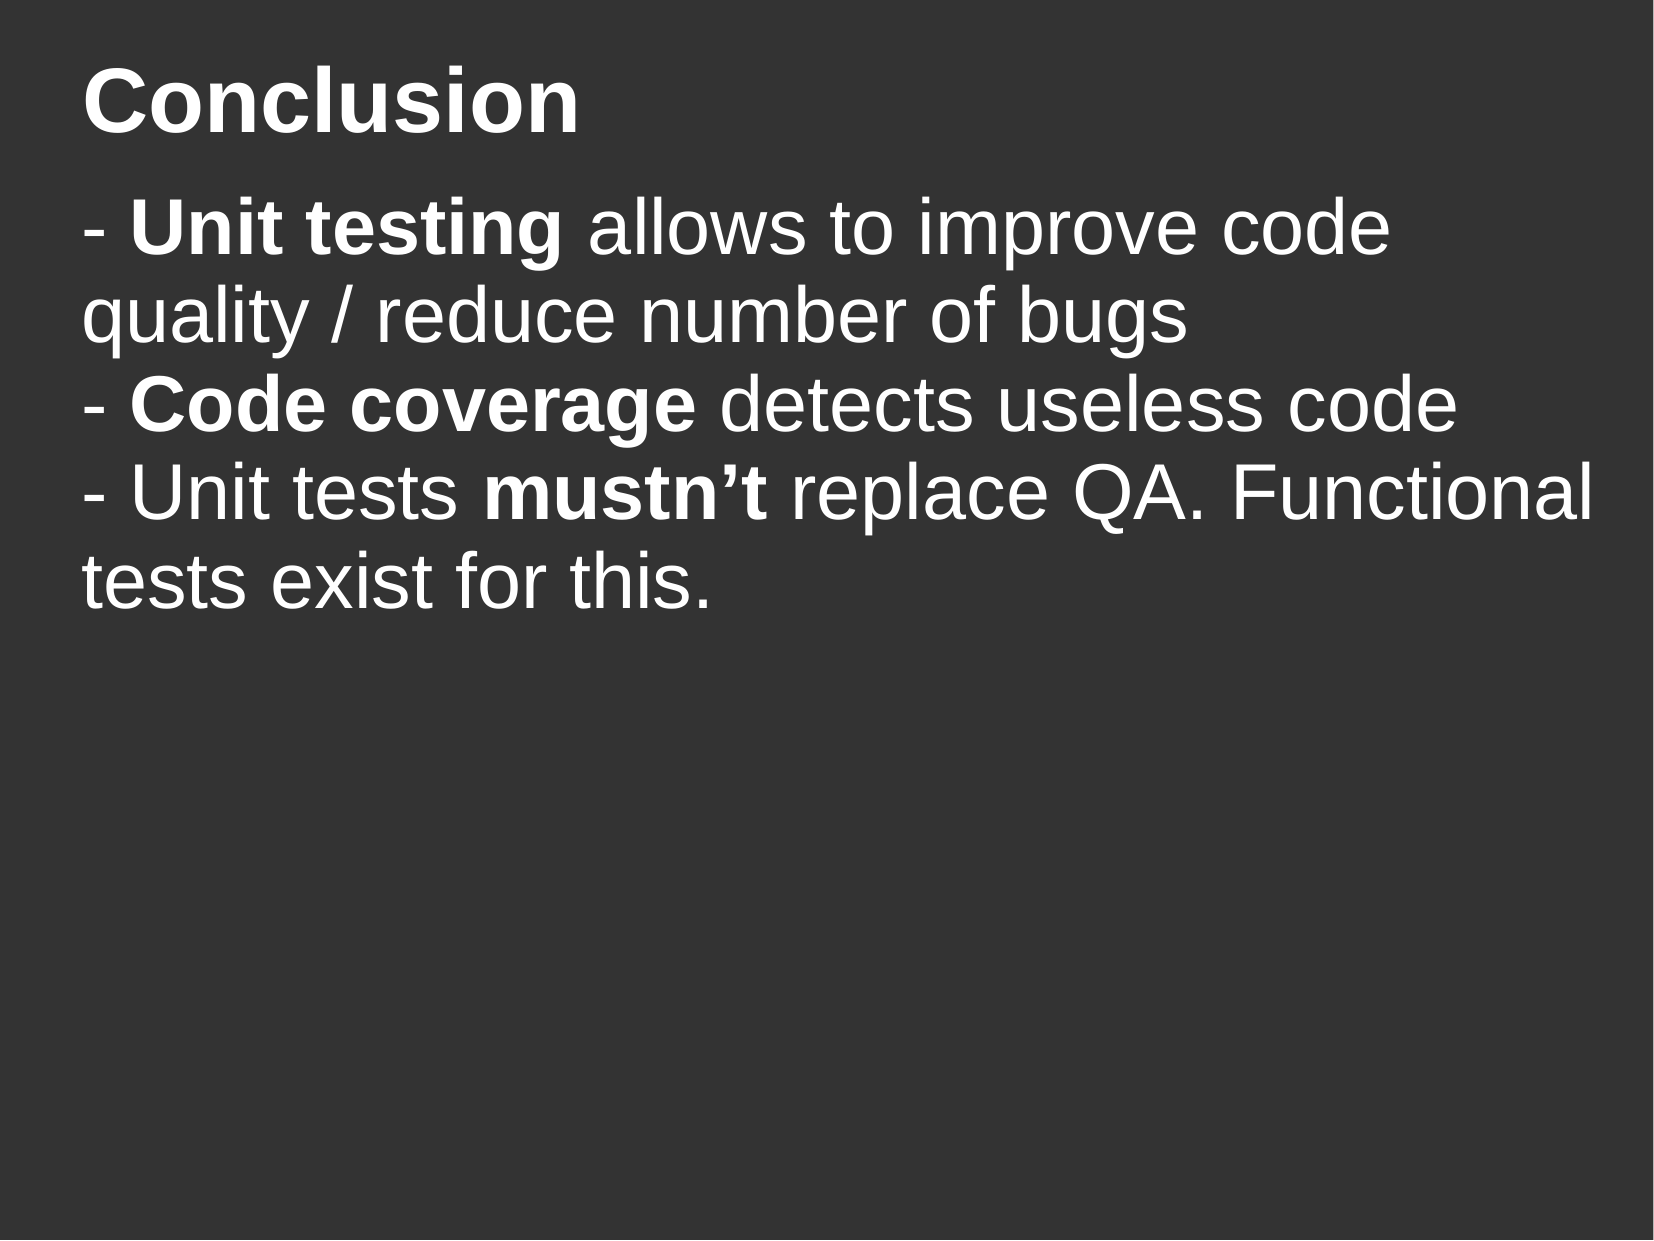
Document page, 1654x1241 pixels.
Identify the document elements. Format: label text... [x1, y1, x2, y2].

title - Unit testing allows to improve code quality / reduce number of bugs - Code coverage detects useless code - Unit tests mustn’t replace QA. Functional tests exist for this. [81, 182, 1606, 714]
title Conclusion [82, 49, 1571, 182]
